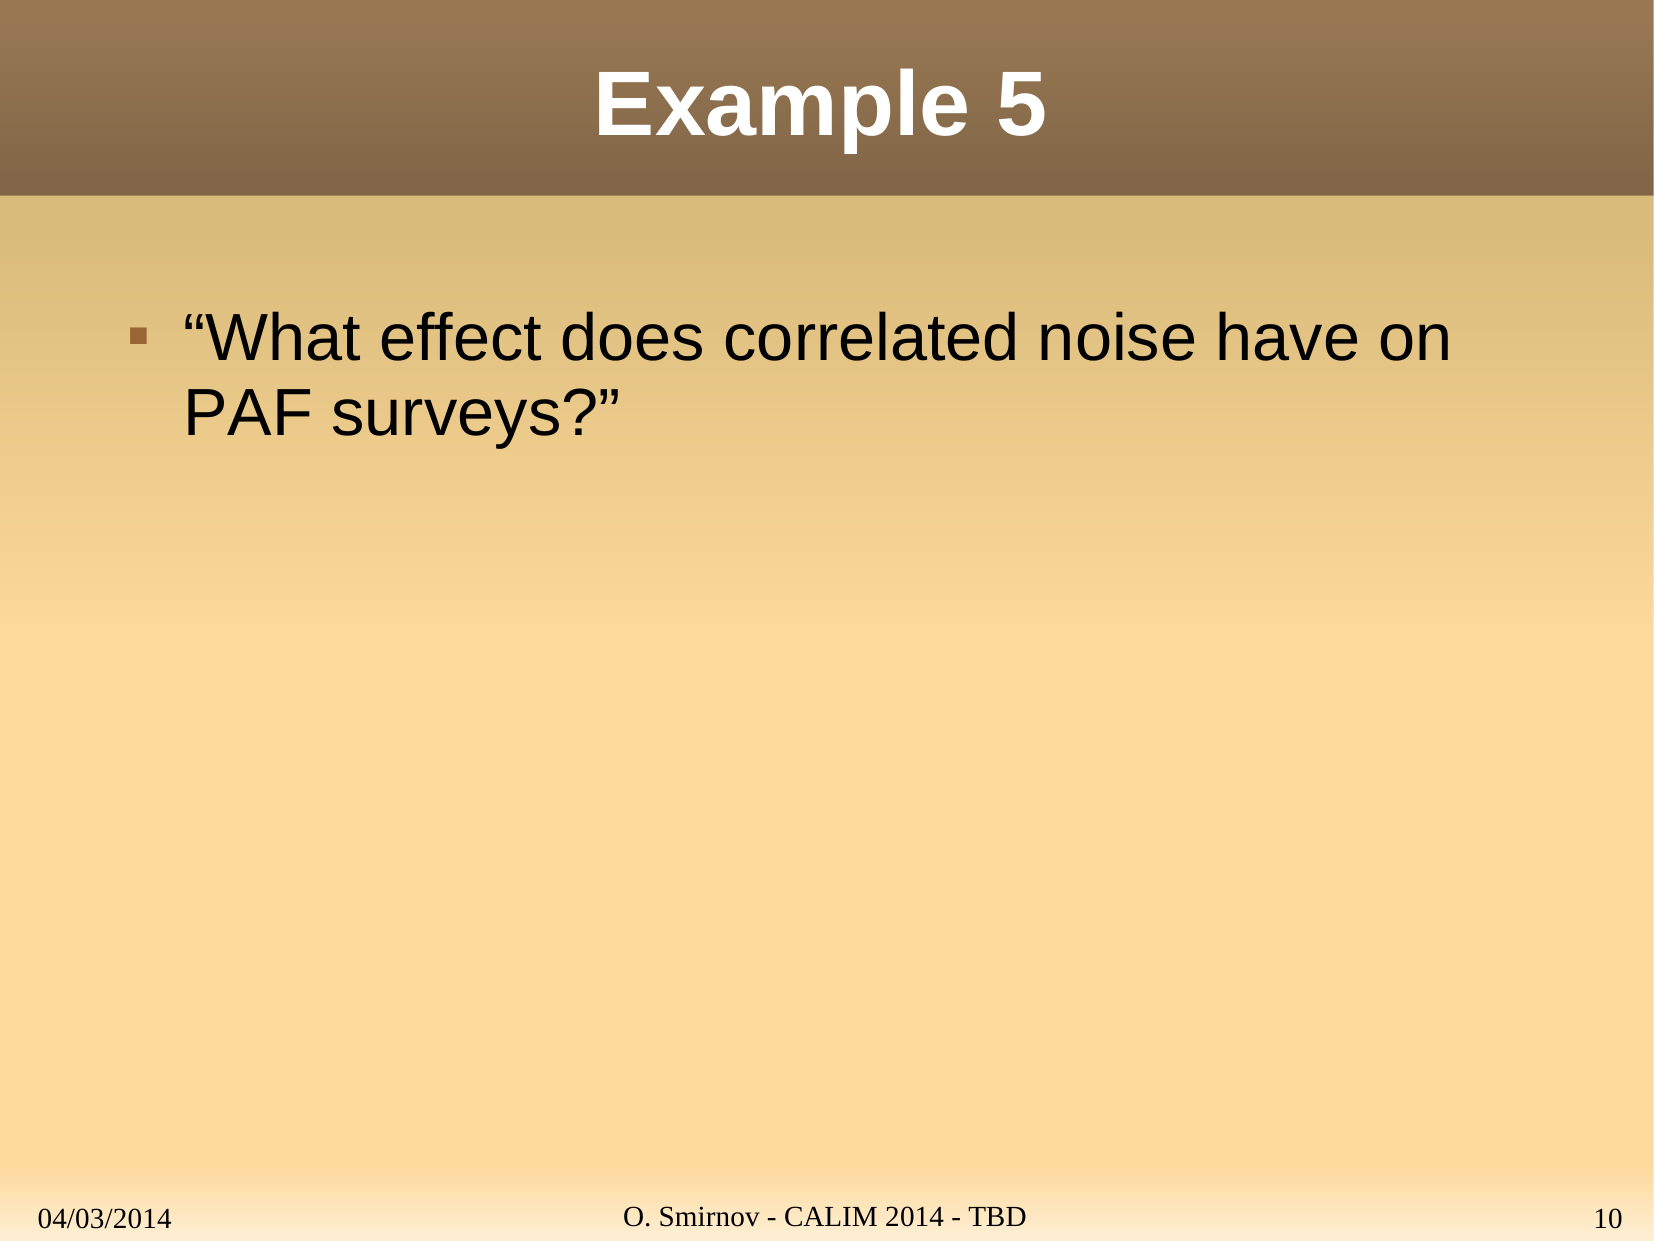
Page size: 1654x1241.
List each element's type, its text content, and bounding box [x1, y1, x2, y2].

picture [0, 0, 1654, 1241]
list “What effect does correlated noise have on PAF surveys?” [112, 300, 1601, 1119]
title Example 5 [76, 0, 1565, 208]
